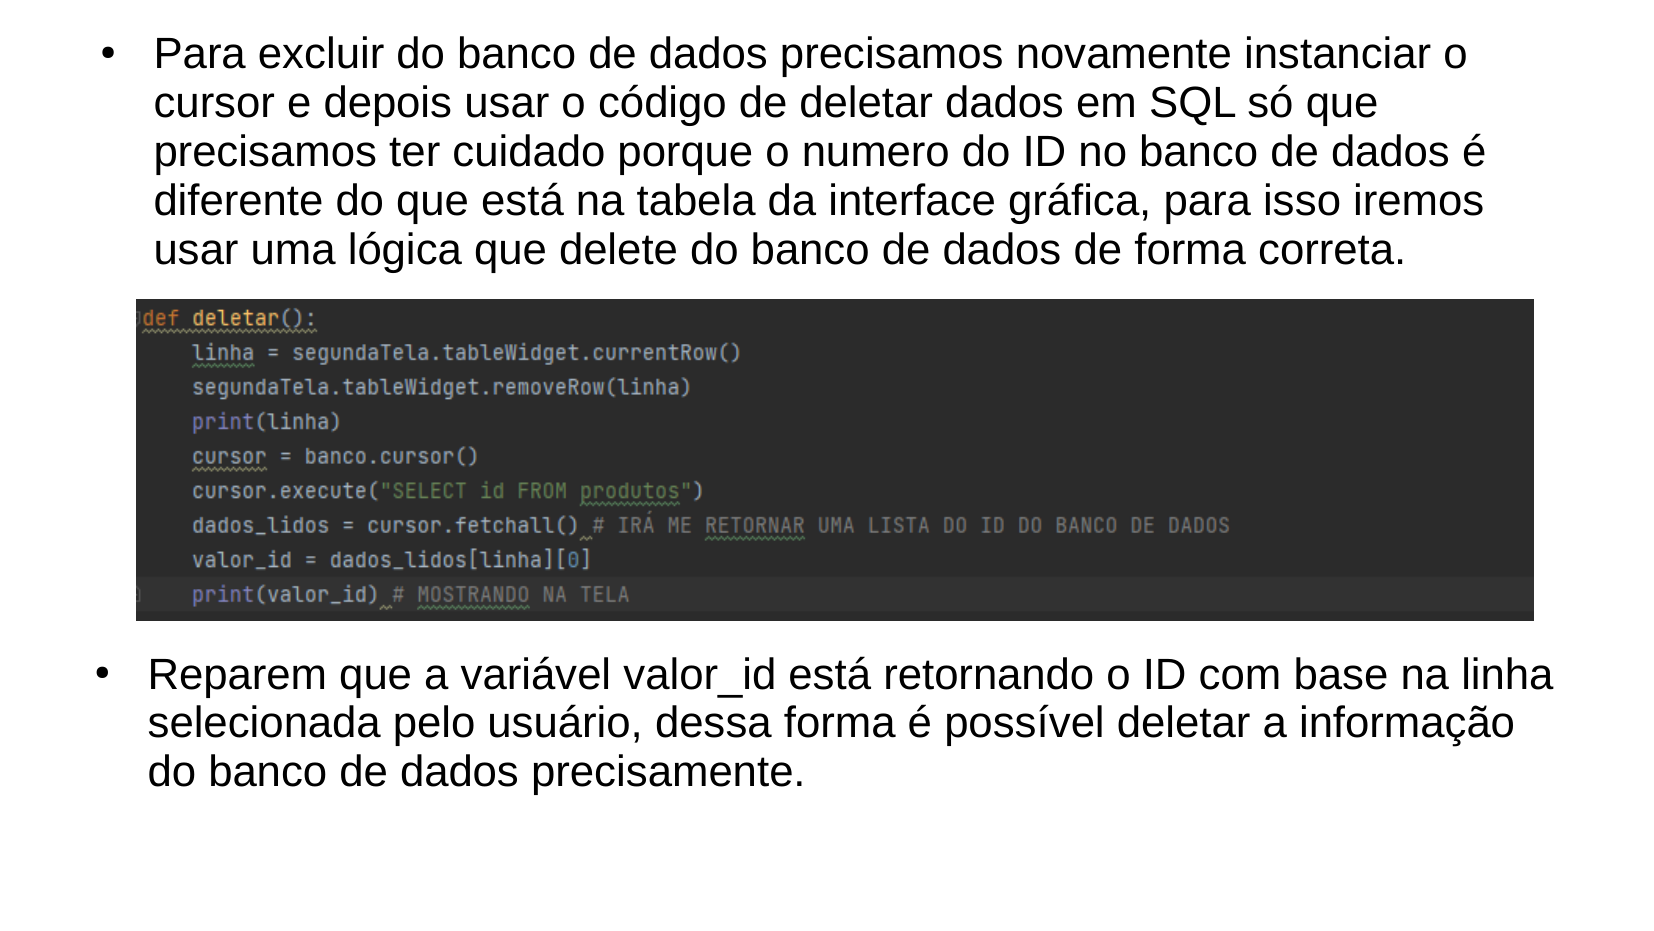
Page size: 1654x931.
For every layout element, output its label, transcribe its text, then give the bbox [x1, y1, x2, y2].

list Para excluir do banco de dados precisamos novamente instanciar o cursor e depois usar o código de deletar dados em SQL só que precisamos ter cuidado porque o numero do ID no banco de dados é diferente do que está na tabela da interface gráfica, para isso iremos usar uma lógica que delete do banco de dados de forma correta. [82, 29, 1571, 287]
list Reparem que a variável valor_id está retornando o ID com base na linha selecionada pelo usuário, dessa forma é possível deletar a informação do banco de dados precisamente. [76, 649, 1565, 827]
picture [136, 299, 1534, 621]
